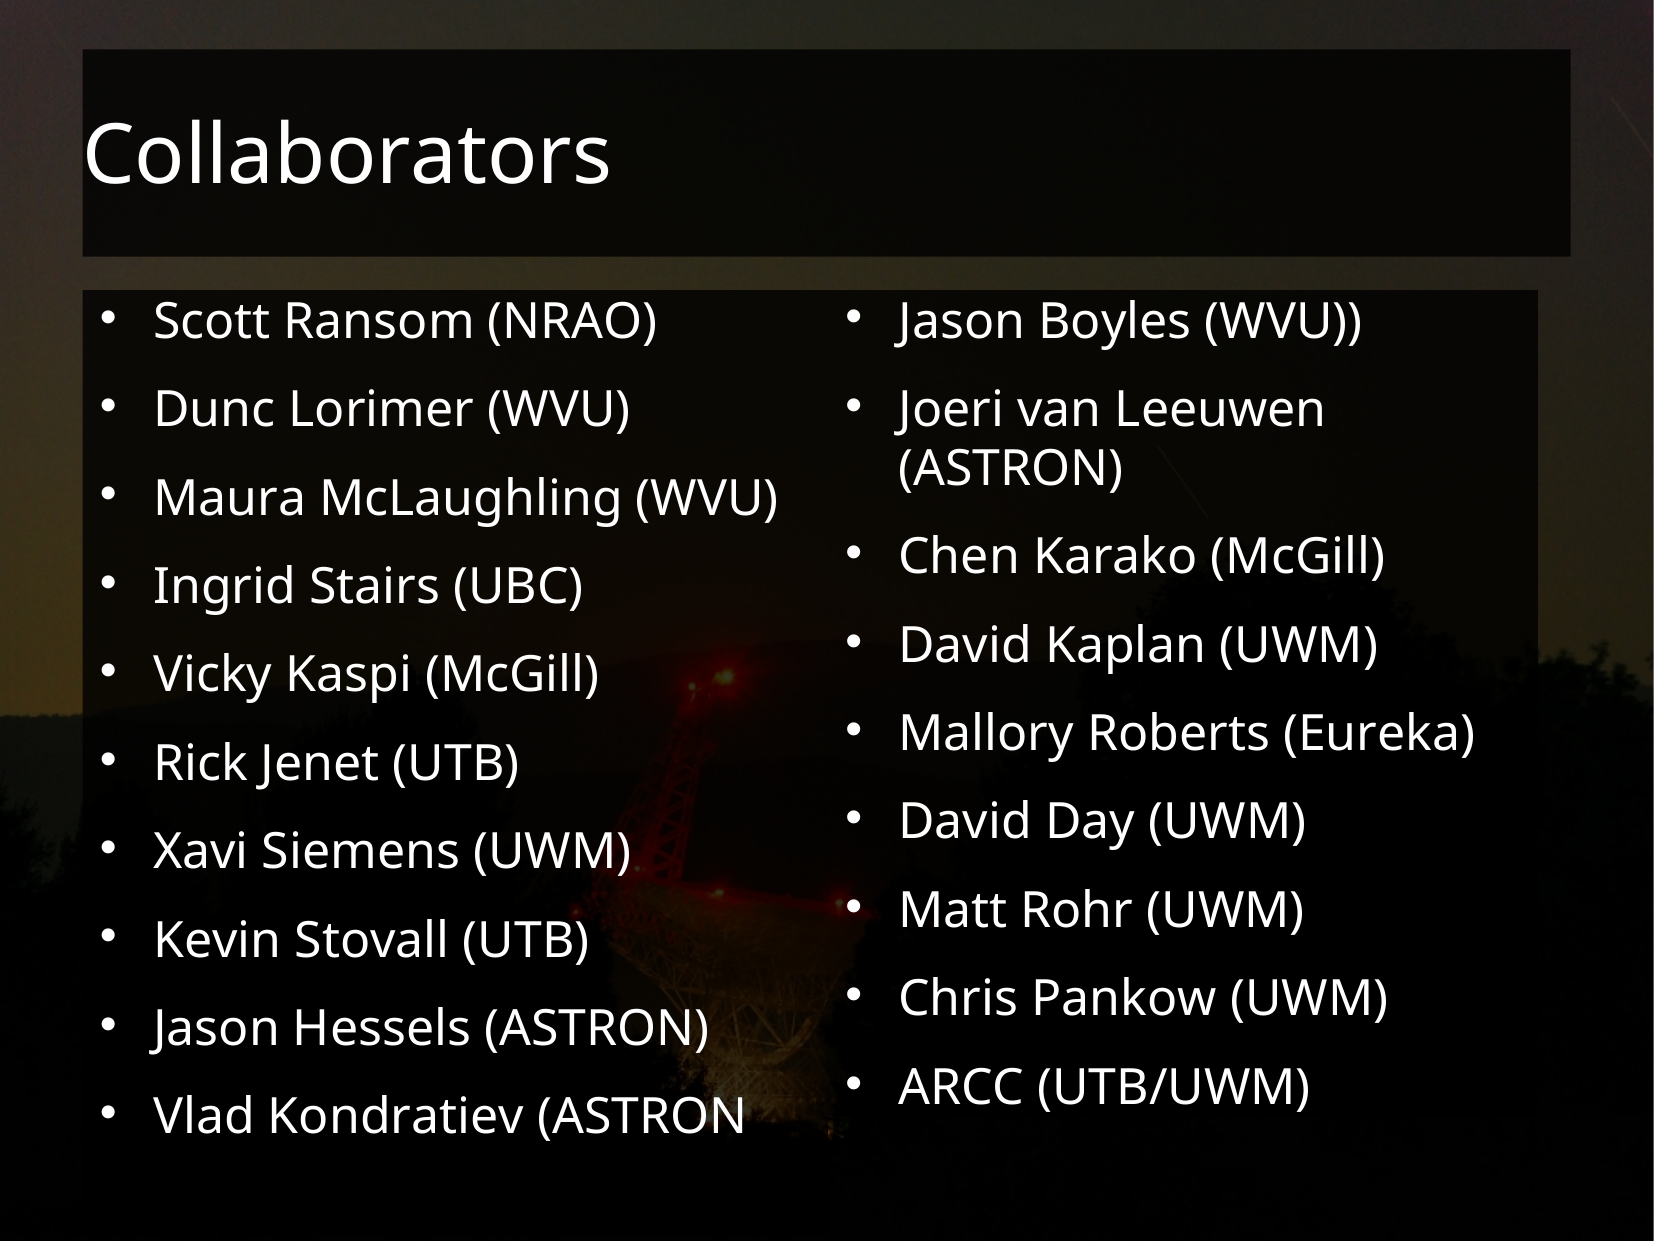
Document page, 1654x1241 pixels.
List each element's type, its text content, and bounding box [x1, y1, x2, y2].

list Scott Ransom (NRAO) Dunc Lorimer (WVU) Maura McLaughling (WVU) Ingrid Stairs (UBC) Vicky Kaspi (McGill) Rick Jenet (UTB) Xavi Siemens (UWM) Kevin Stovall (UTB) Jason Hessels (ASTRON) Vlad Kondratiev (ASTRON [82, 290, 829, 1235]
title Collaborators [82, 49, 1571, 257]
list Jason Boyles (WVU)) Joeri van Leeuwen (ASTRON) Chen Karako (McGill) David Kaplan (UWM) Mallory Roberts (Eureka) David Day (UWM) Matt Rohr (UWM) Chris Pankow (UWM) ARCC (UTB/UWM) [828, 290, 1538, 1116]
picture [0, 0, 1654, 1241]
